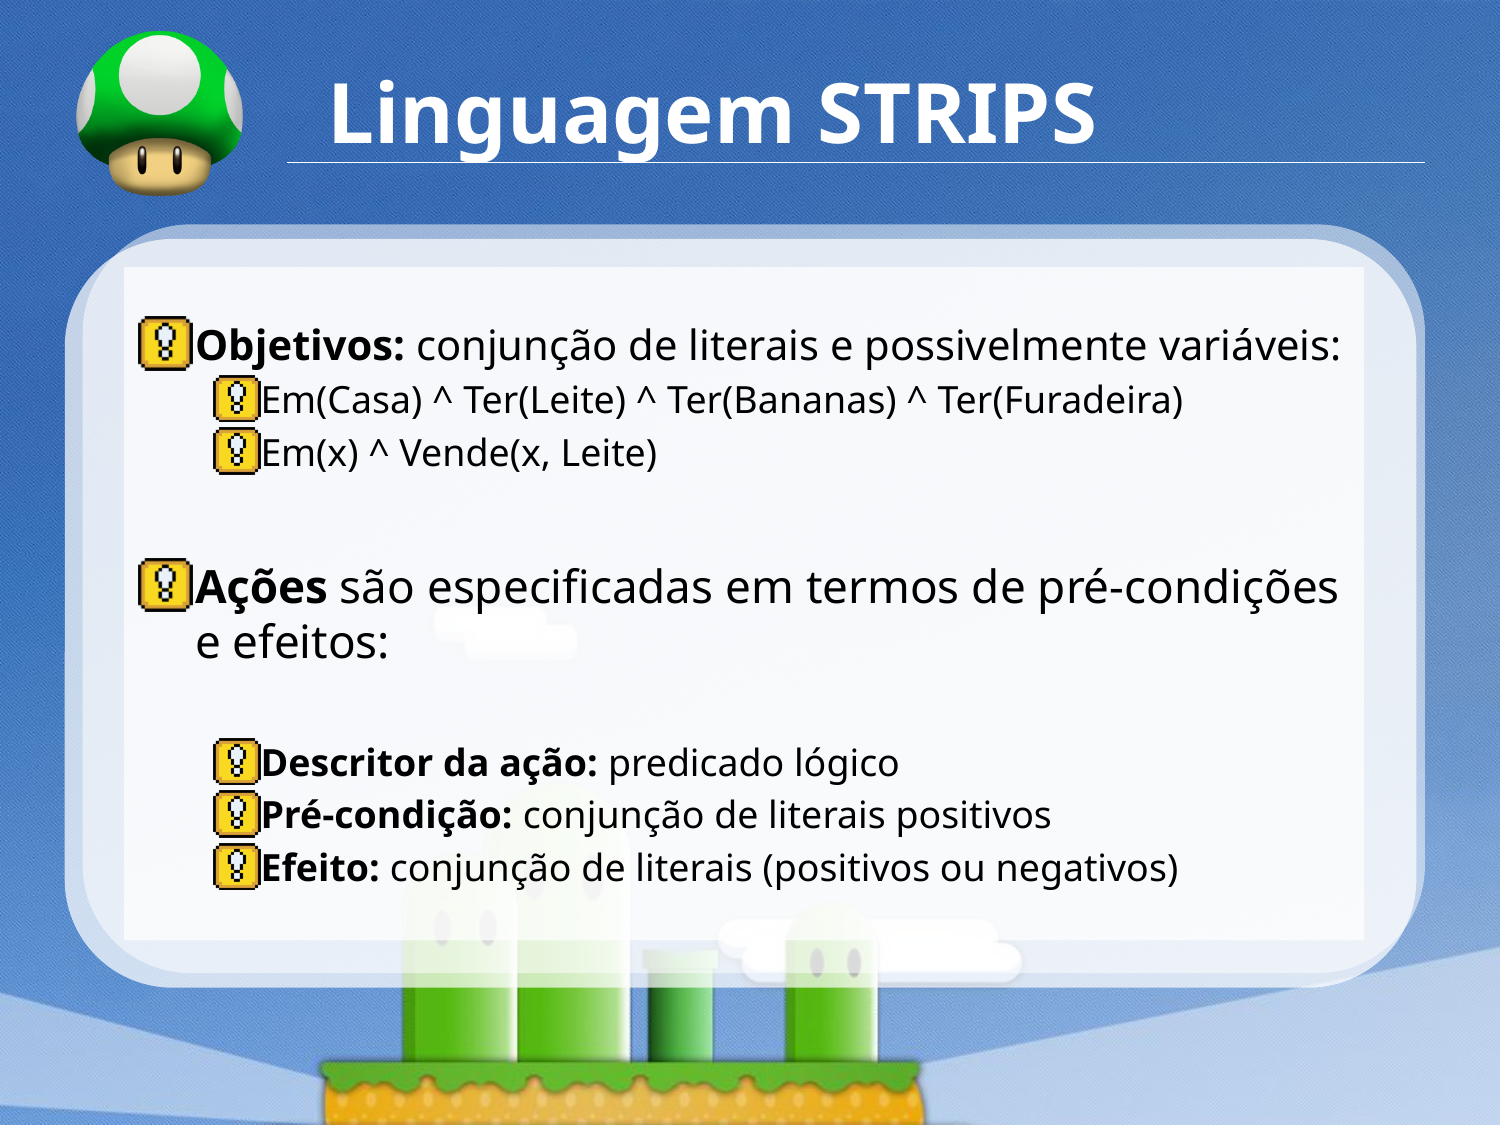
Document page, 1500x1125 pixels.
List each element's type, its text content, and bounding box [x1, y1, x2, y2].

title Linguagem STRIPS [312, 37, 1425, 183]
picture [0, 0, 1500, 1125]
list Objetivos: conjunção de literais e possivelmente variáveis: Em(Casa) ^ Ter(Leite) ^ Ter(Bananas) ^ Ter(Furadeira) Em(x) ^ Vende(x, Leite) Ações são especificadas em termos de pré-condições e efeitos: Descritor da ação: predicado lógico Pré-condição: conjunção de literais positivos Efeito: conjunção de literais (positivos ou negativos) [123, 267, 1365, 941]
